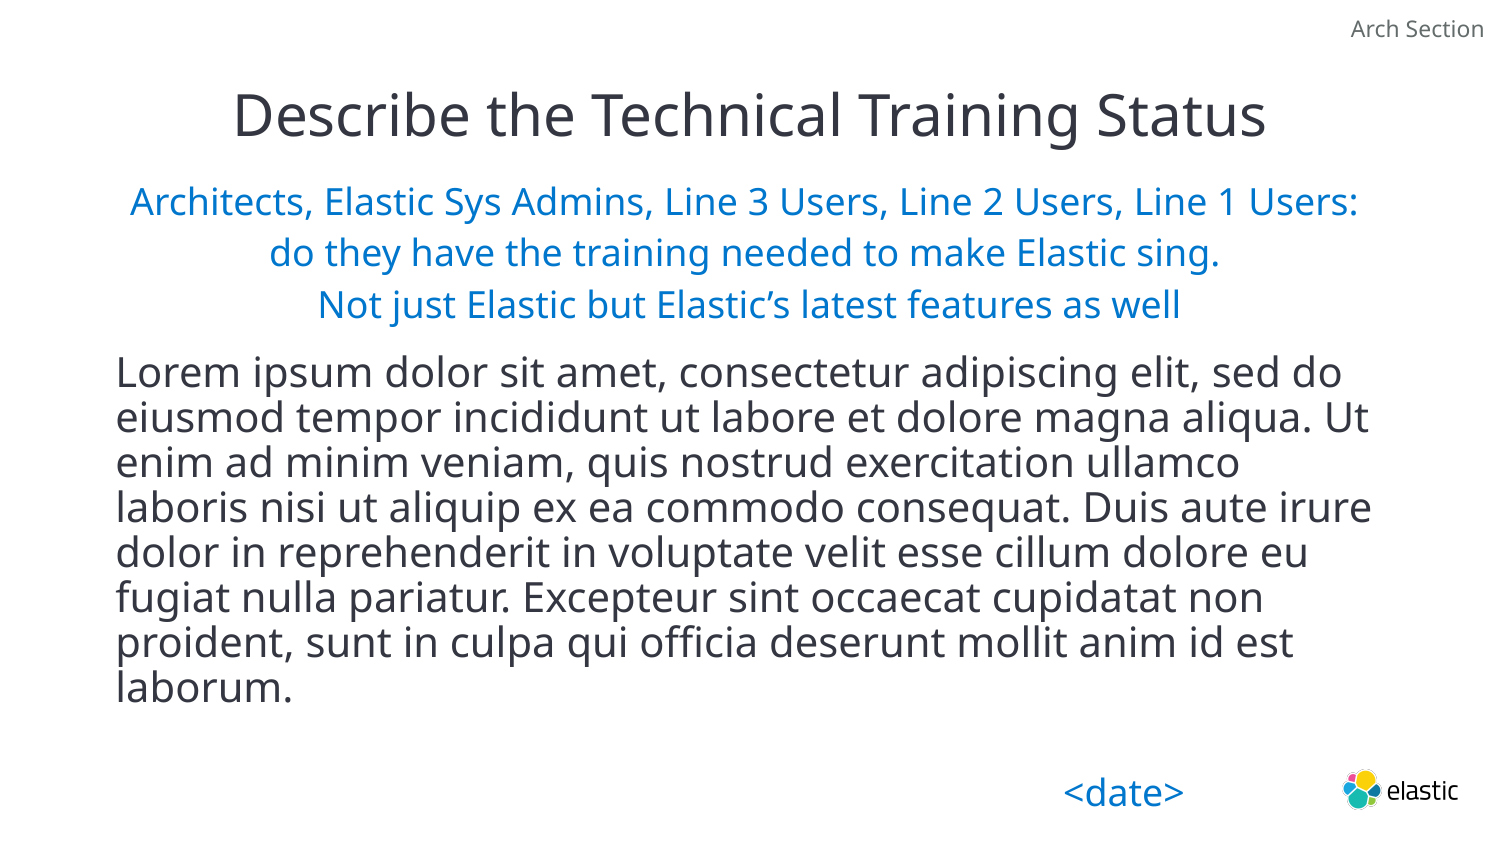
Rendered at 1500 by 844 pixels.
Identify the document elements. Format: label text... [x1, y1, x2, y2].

text_box Arch Section [1252, 0, 1500, 55]
text_box <date> [1048, 753, 1318, 821]
subtitle Architects, Elastic Sys Admins, Line 3 Users, Line 2 Users, Line 1 Users: do they have the training needed to make Elastic sing. Not just Elastic but Elastic’s latest features as well [83, 170, 1417, 327]
title Describe the Technical Training Status [105, 78, 1395, 145]
picture [1342, 769, 1458, 810]
text_box Lorem ipsum dolor sit amet, consectetur adipiscing elit, sed do eiusmod tempor incididunt ut labore et dolore magna aliqua. Ut enim ad minim veniam, quis nostrud exercitation ullamco laboris nisi ut aliquip ex ea commodo consequat. Duis aute irure dolor in reprehenderit in voluptate velit esse cillum dolore eu fugiat nulla pariatur. Excepteur sint occaecat cupidatat non proident, sunt in culpa qui officia deserunt mollit anim id est laborum. [100, 336, 1400, 731]
